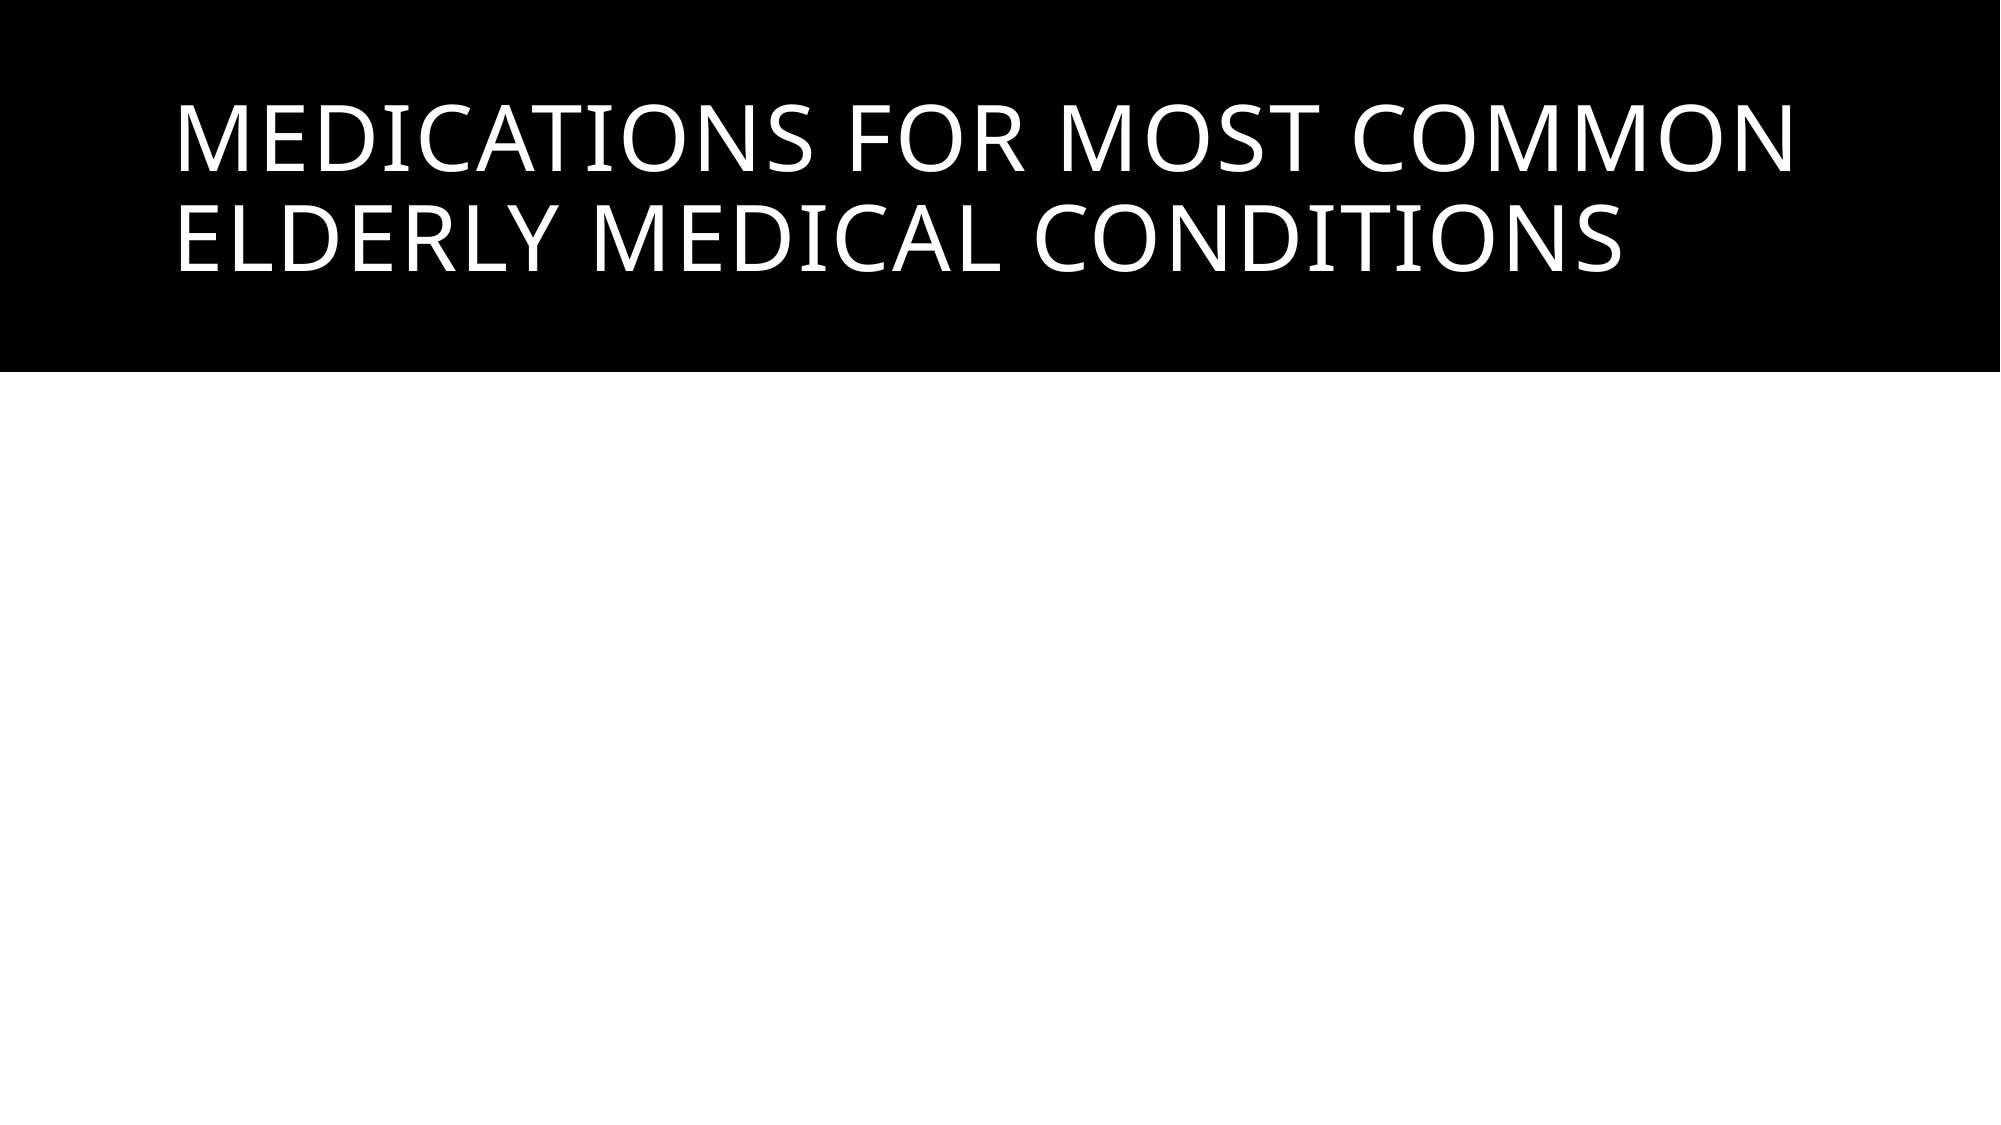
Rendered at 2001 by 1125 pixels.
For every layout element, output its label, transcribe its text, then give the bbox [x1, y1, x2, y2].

title Medications for most common elderly medical conditions [157, 52, 1842, 332]
